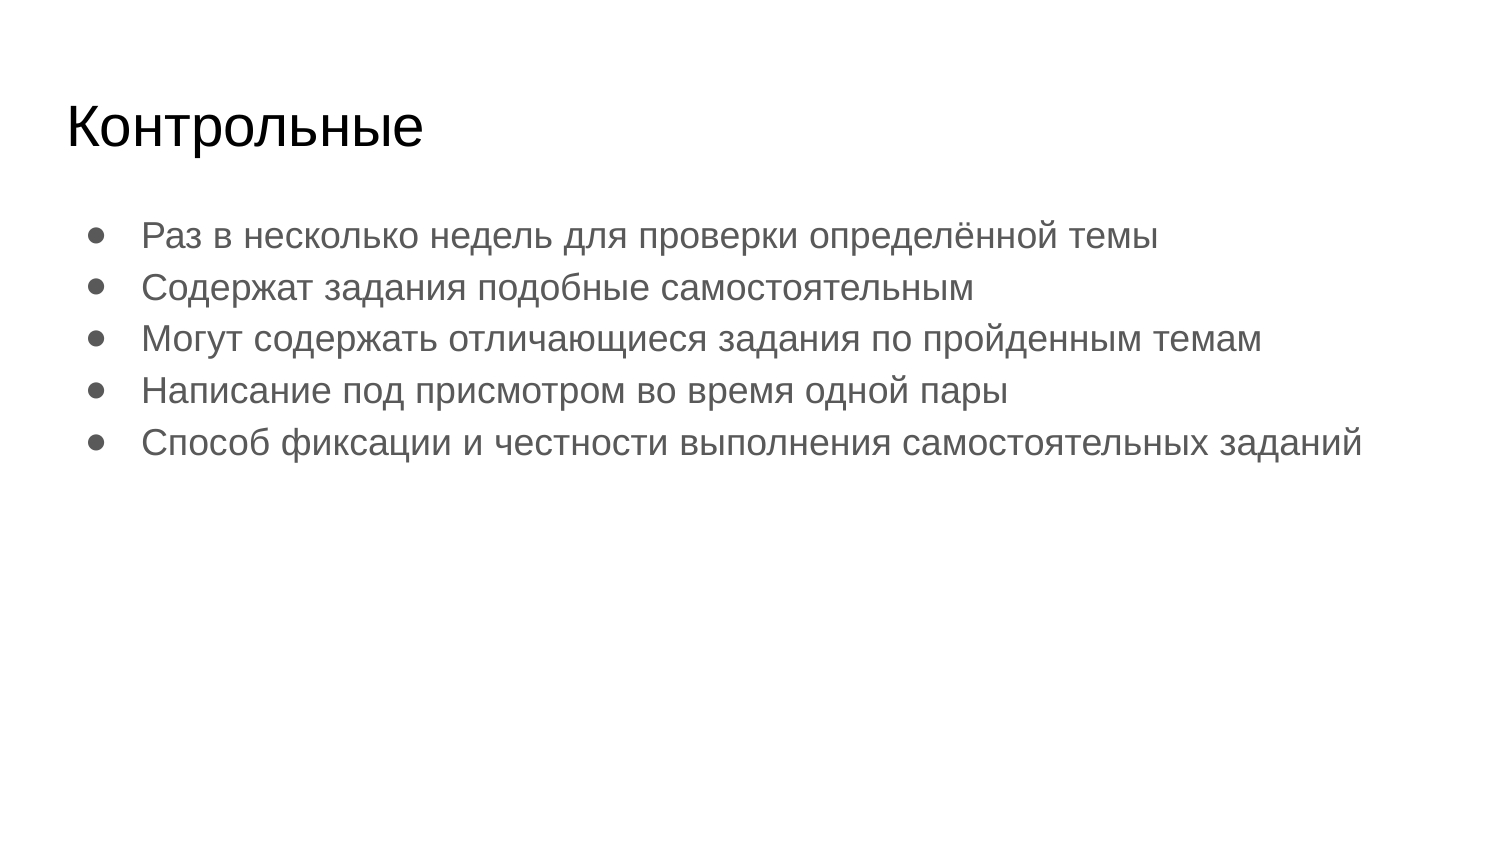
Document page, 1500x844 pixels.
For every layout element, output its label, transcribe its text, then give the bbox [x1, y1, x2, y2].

list Раз в несколько недель для проверки определённой темы Содержат задания подобные самостоятельным Могут содержать отличающиеся задания по пройденным темам Написание под присмотром во время одной пары Способ фиксации и честности выполнения самостоятельных заданий [51, 189, 1449, 750]
title Контрольные [51, 72, 1449, 167]
